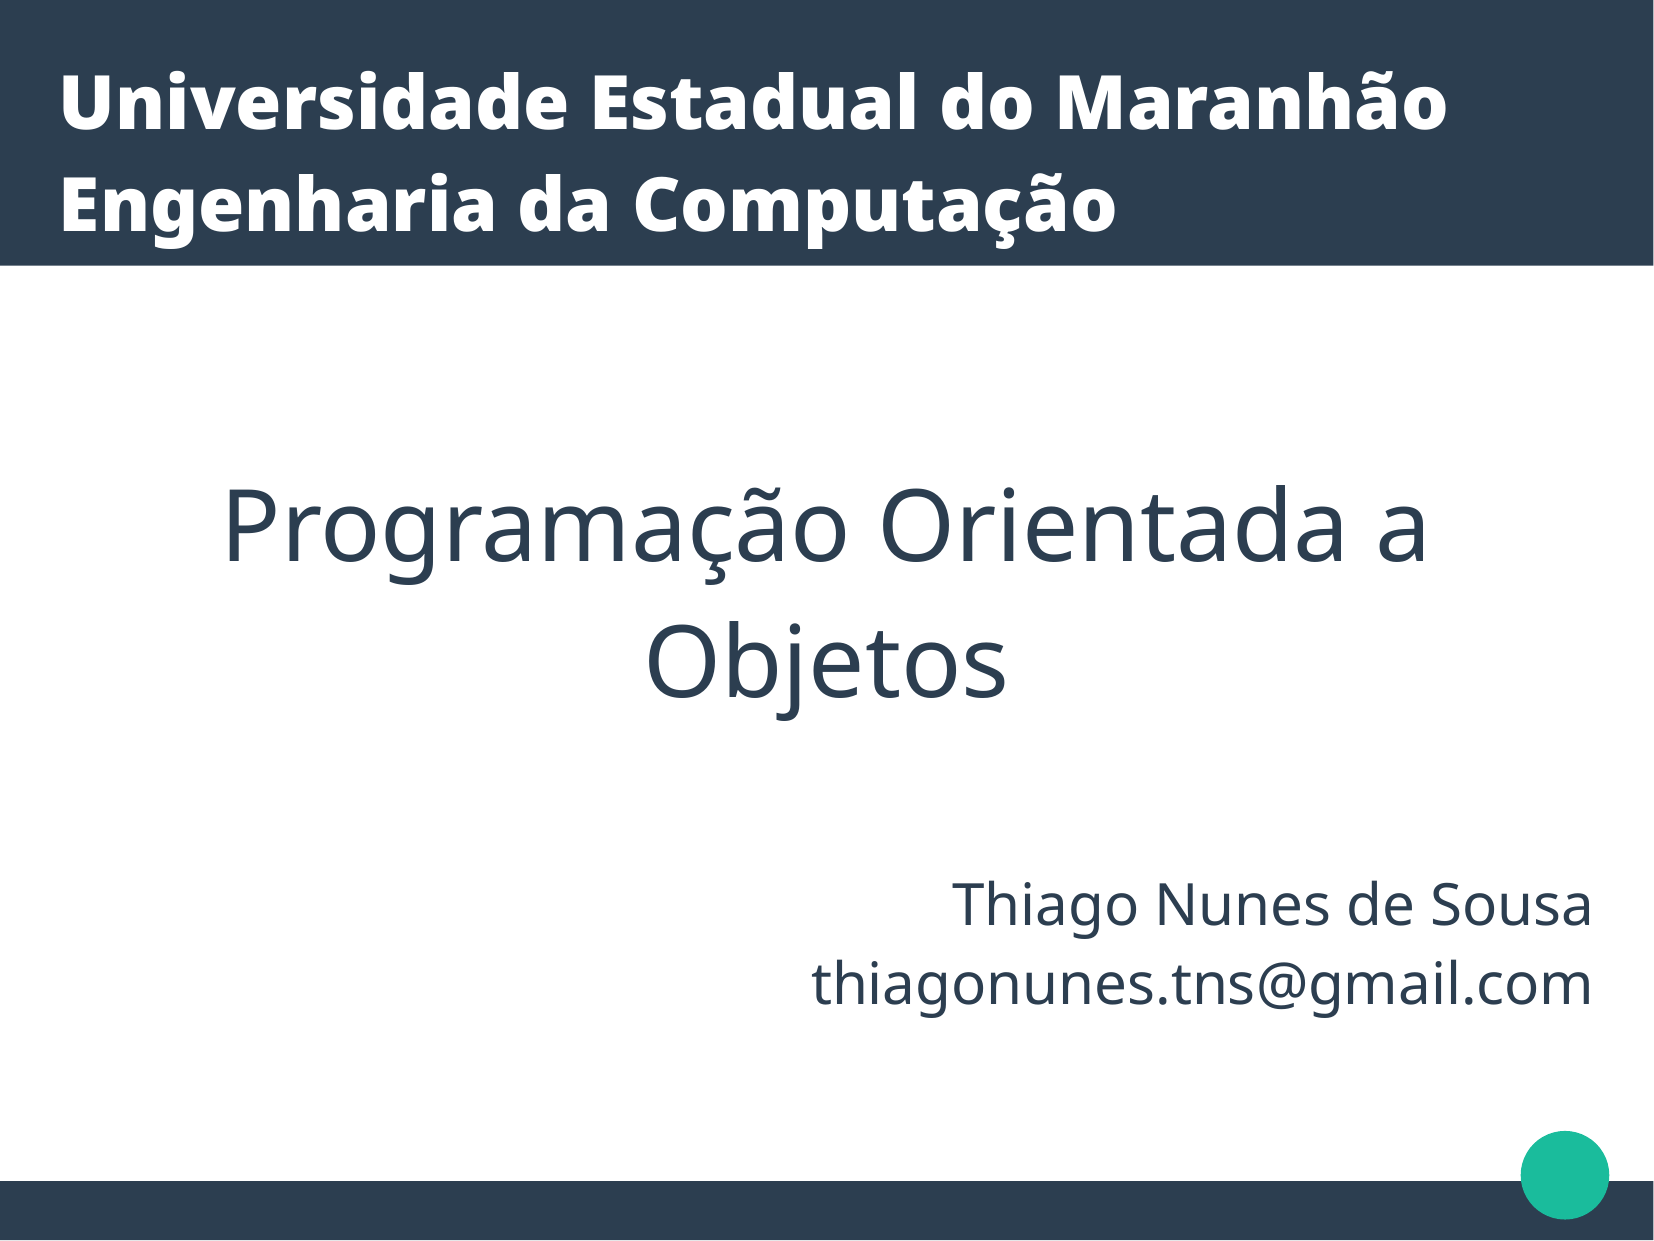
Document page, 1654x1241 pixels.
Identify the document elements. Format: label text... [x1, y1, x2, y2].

title Universidade Estadual do Maranhão Engenharia da Computação [59, 49, 1595, 207]
subtitle Programação Orientada a Objetos Thiago Nunes de Sousa thiagonunes.tns@gmail.com [59, 324, 1595, 1152]
